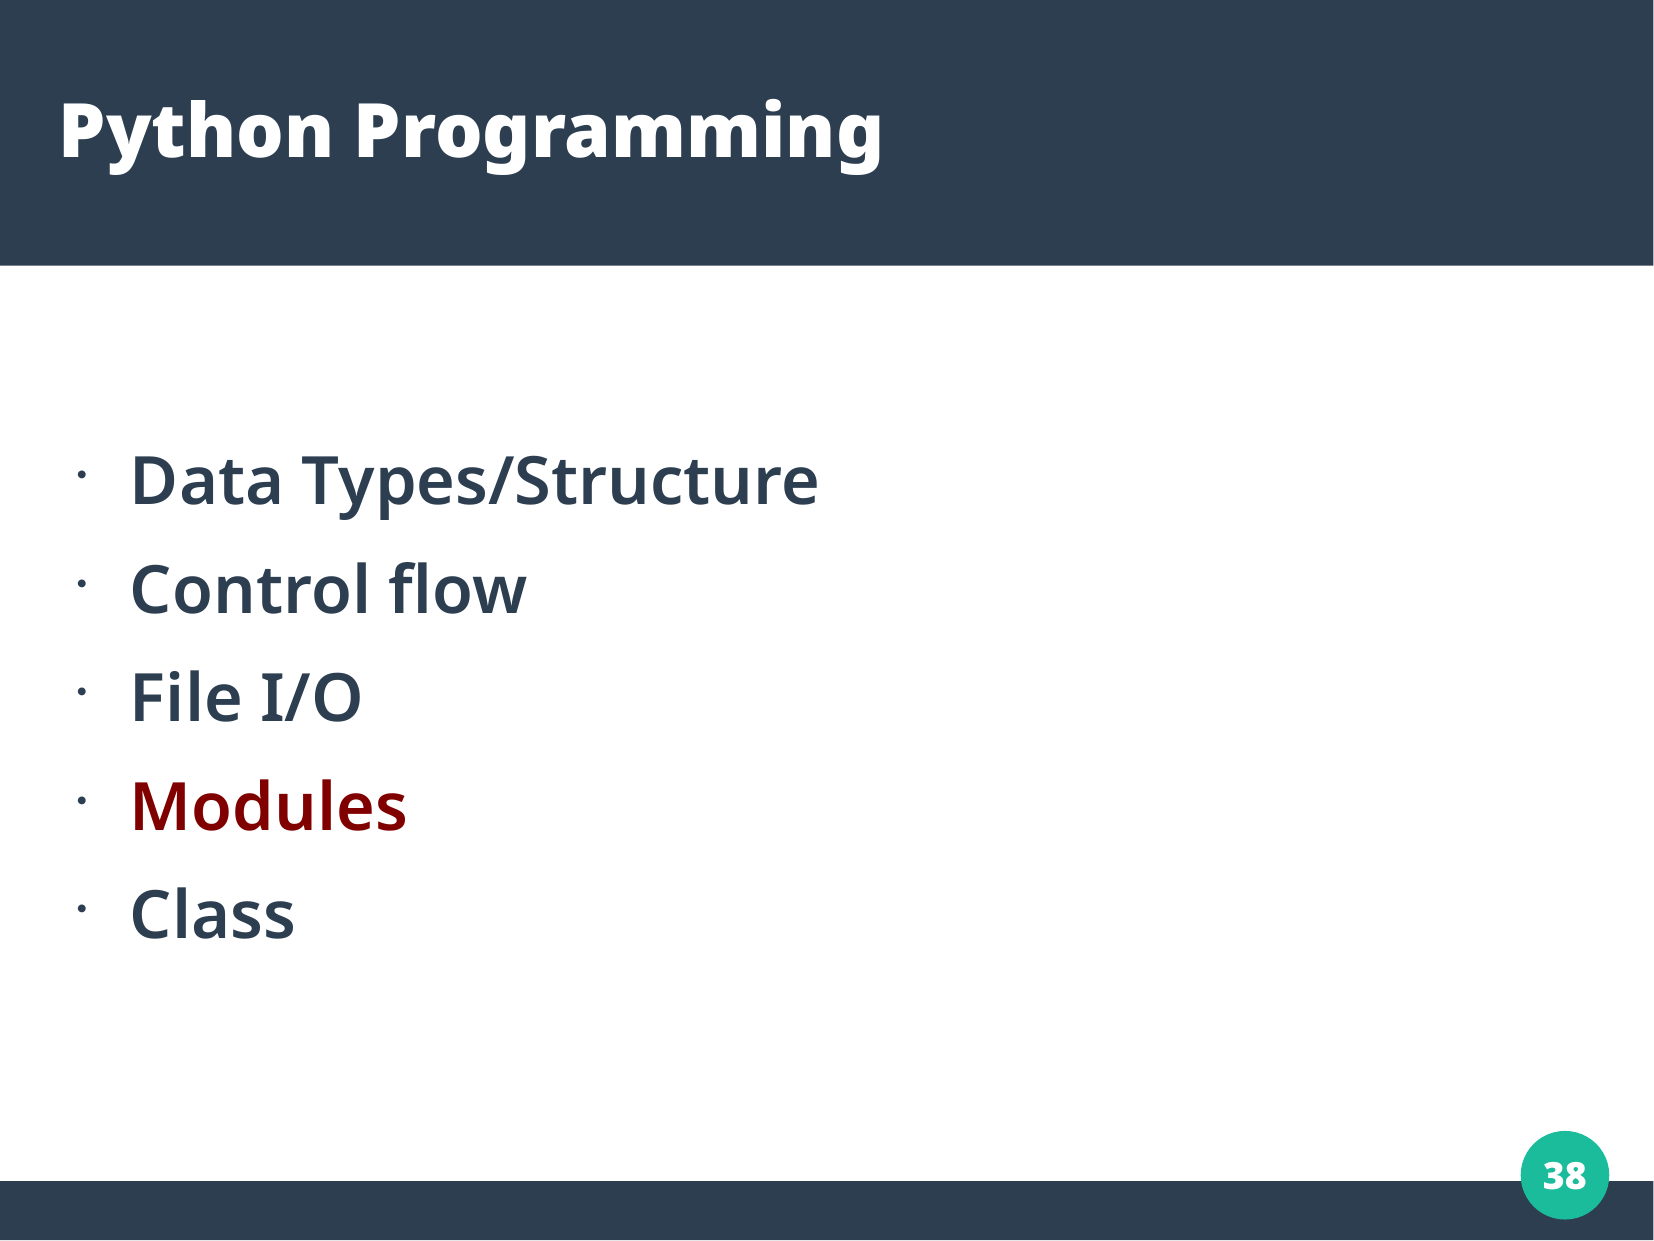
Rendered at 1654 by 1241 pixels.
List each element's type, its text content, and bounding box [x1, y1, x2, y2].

list Data Types/Structure Control flow File I/O Modules Class [59, 324, 1595, 1016]
title Python Programming [59, 49, 1595, 207]
